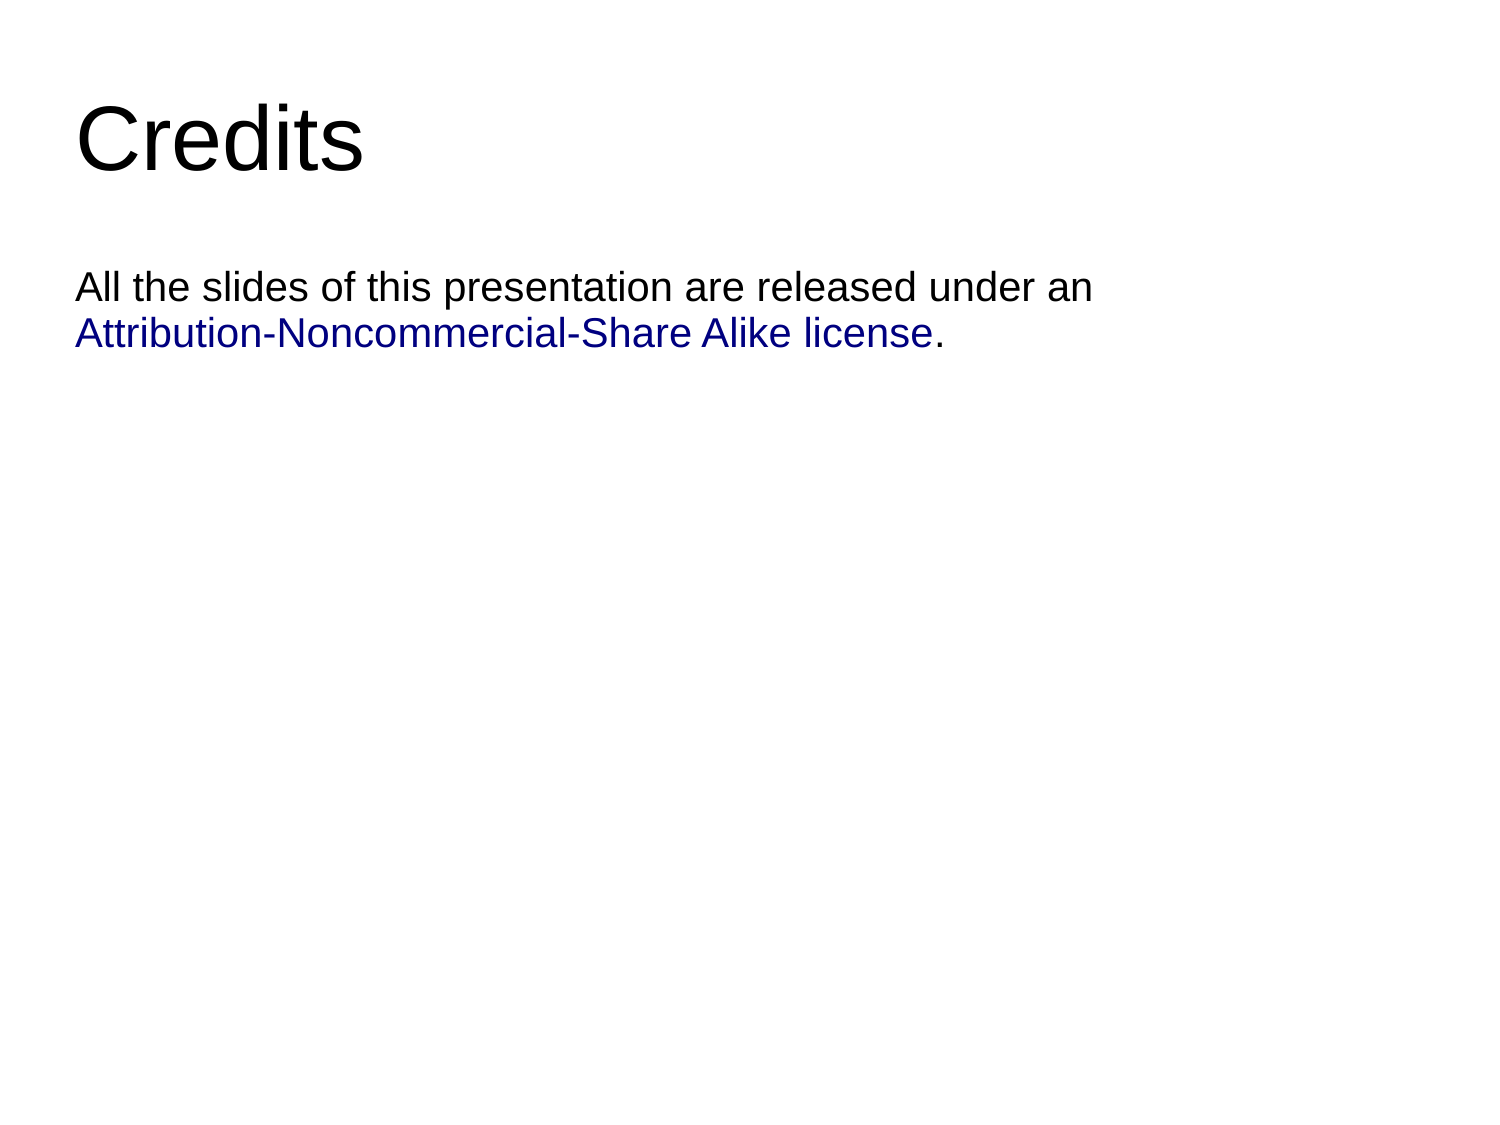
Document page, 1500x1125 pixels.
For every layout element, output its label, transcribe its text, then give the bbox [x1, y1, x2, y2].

list All the slides of this presentation are released under an Attribution-Noncommercial-Share Alike license. [75, 263, 1425, 916]
title Credits [75, 44, 1425, 233]
